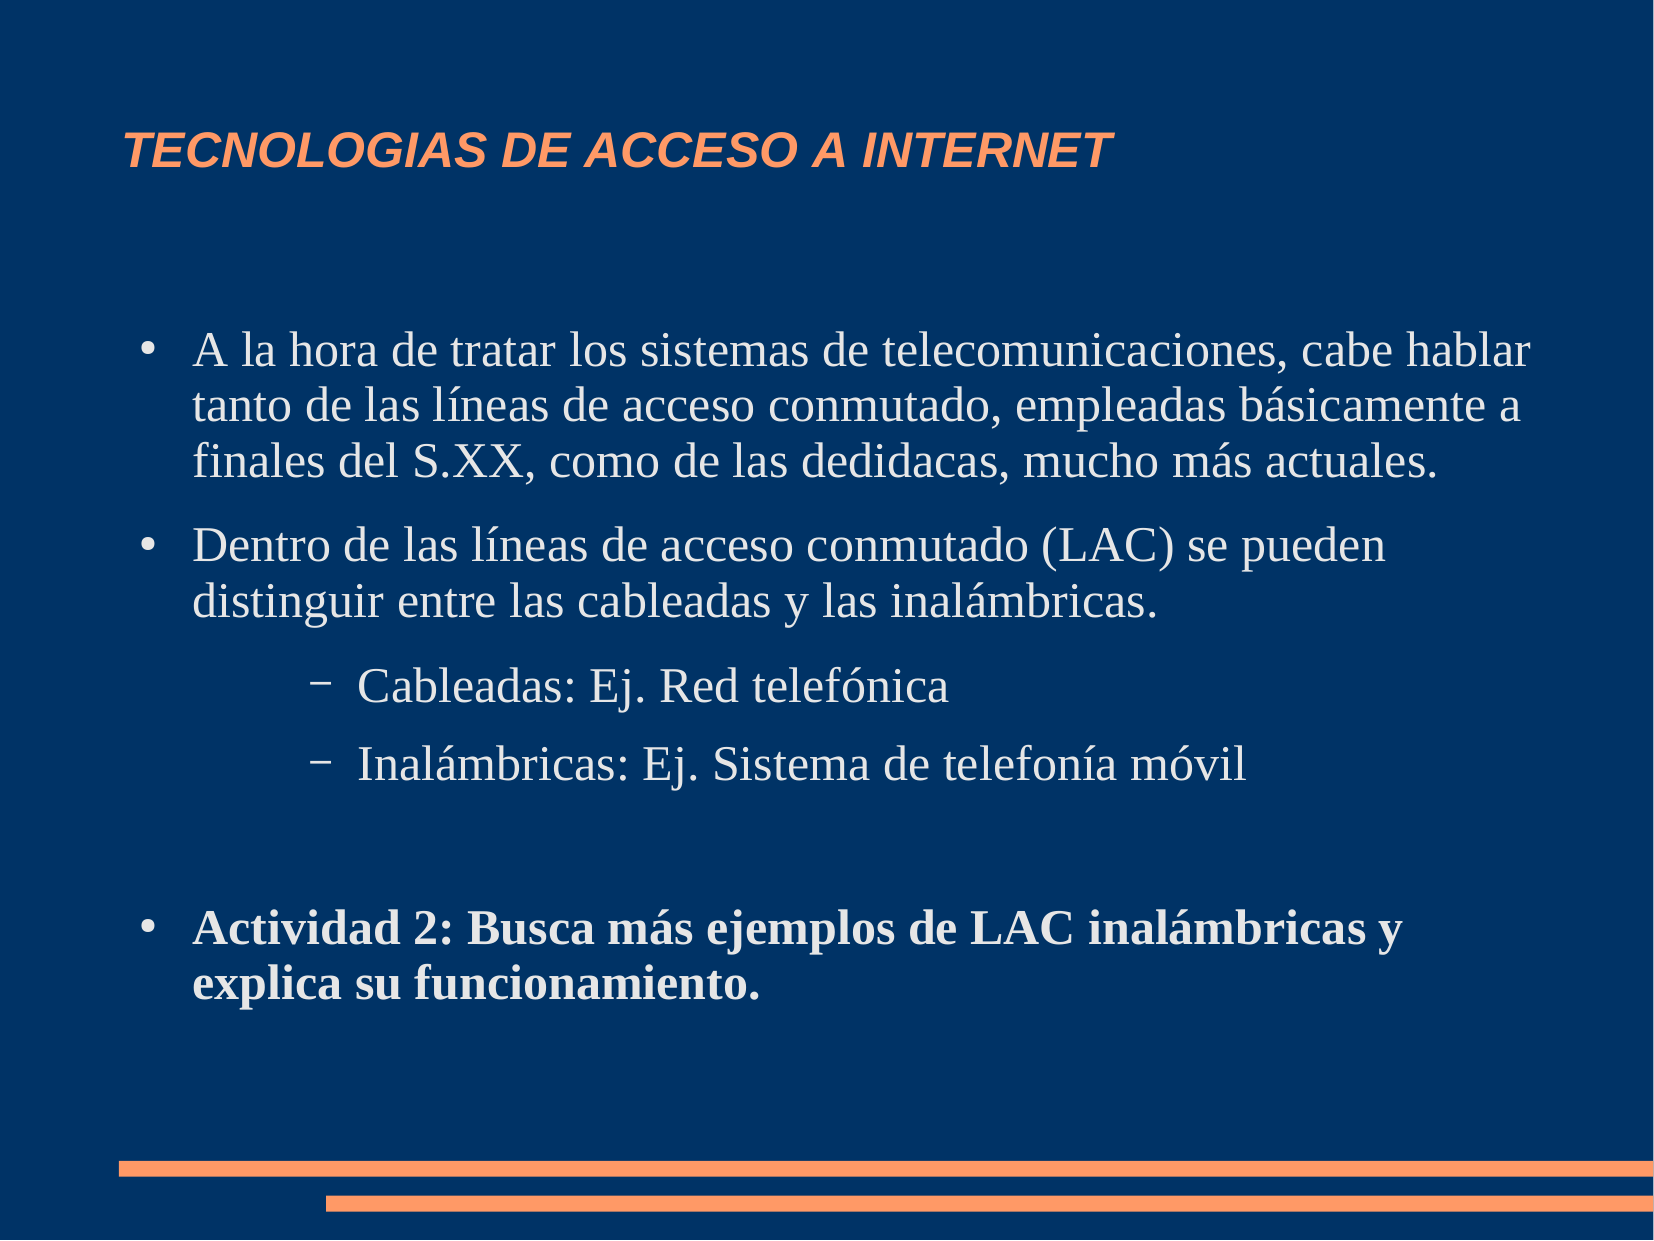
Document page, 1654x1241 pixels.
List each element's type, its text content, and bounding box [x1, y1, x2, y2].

title TECNOLOGIAS DE ACCESO A INTERNET [121, 46, 1534, 254]
list A la hora de tratar los sistemas de telecomunicaciones, cabe hablar tanto de las líneas de acceso conmutado, empleadas básicamente a finales del S.XX, como de las dedidacas, mucho más actuales. Dentro de las líneas de acceso conmutado (LAC) se pueden distinguir entre las cableadas y las inalámbricas. Cableadas: Ej. Red telefónica Inalámbricas: Ej. Sistema de telefonía móvil Actividad 2: Busca más ejemplos de LAC inalámbricas y explica su funcionamiento. [121, 322, 1561, 1132]
